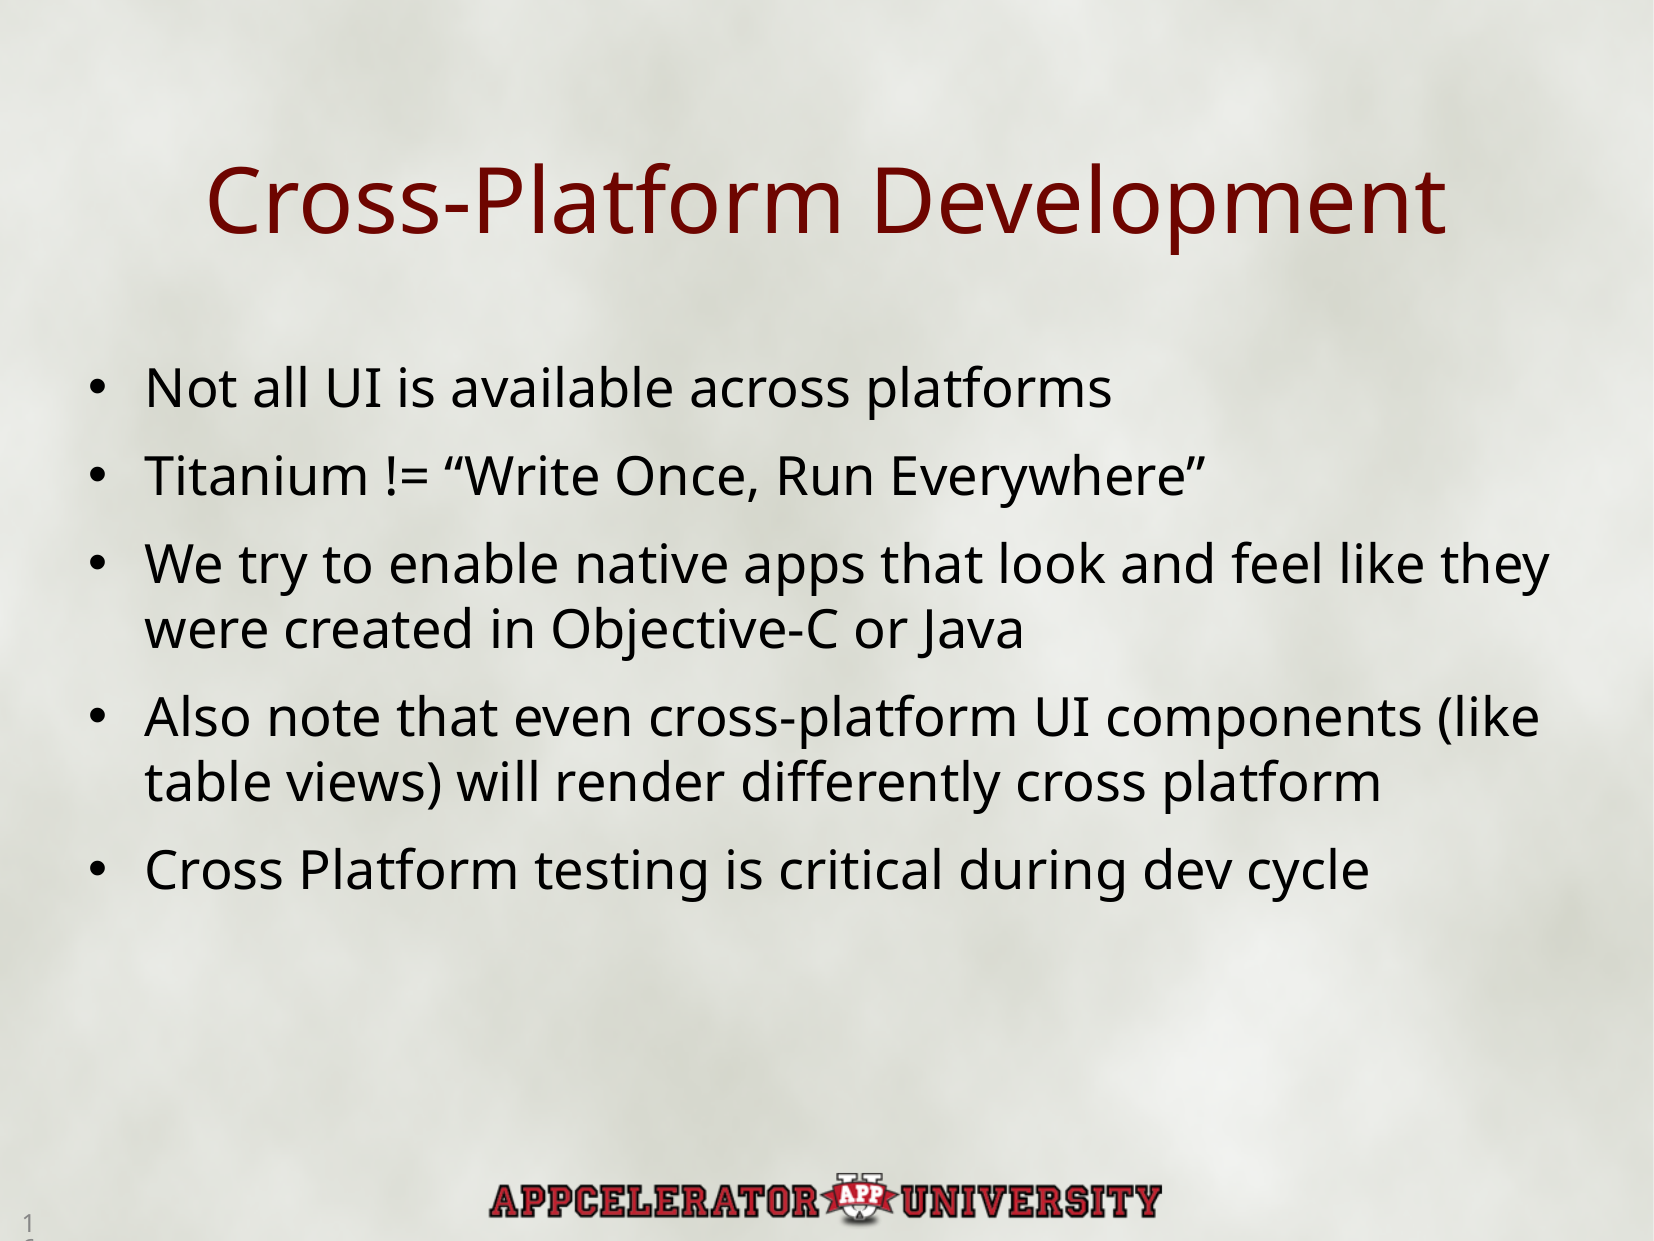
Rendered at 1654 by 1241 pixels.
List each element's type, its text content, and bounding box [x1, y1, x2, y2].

title Cross-Platform Development [82, 48, 1572, 345]
picture [0, 0, 1654, 1241]
list Not all UI is available across platforms Titanium != “Write Once, Run Everywhere” We try to enable native apps that look and feel like they were created in Objective-C or Java Also note that even cross-platform UI components (like table views) will render differently cross platform Cross Platform testing is critical during dev cycle [82, 347, 1572, 1057]
